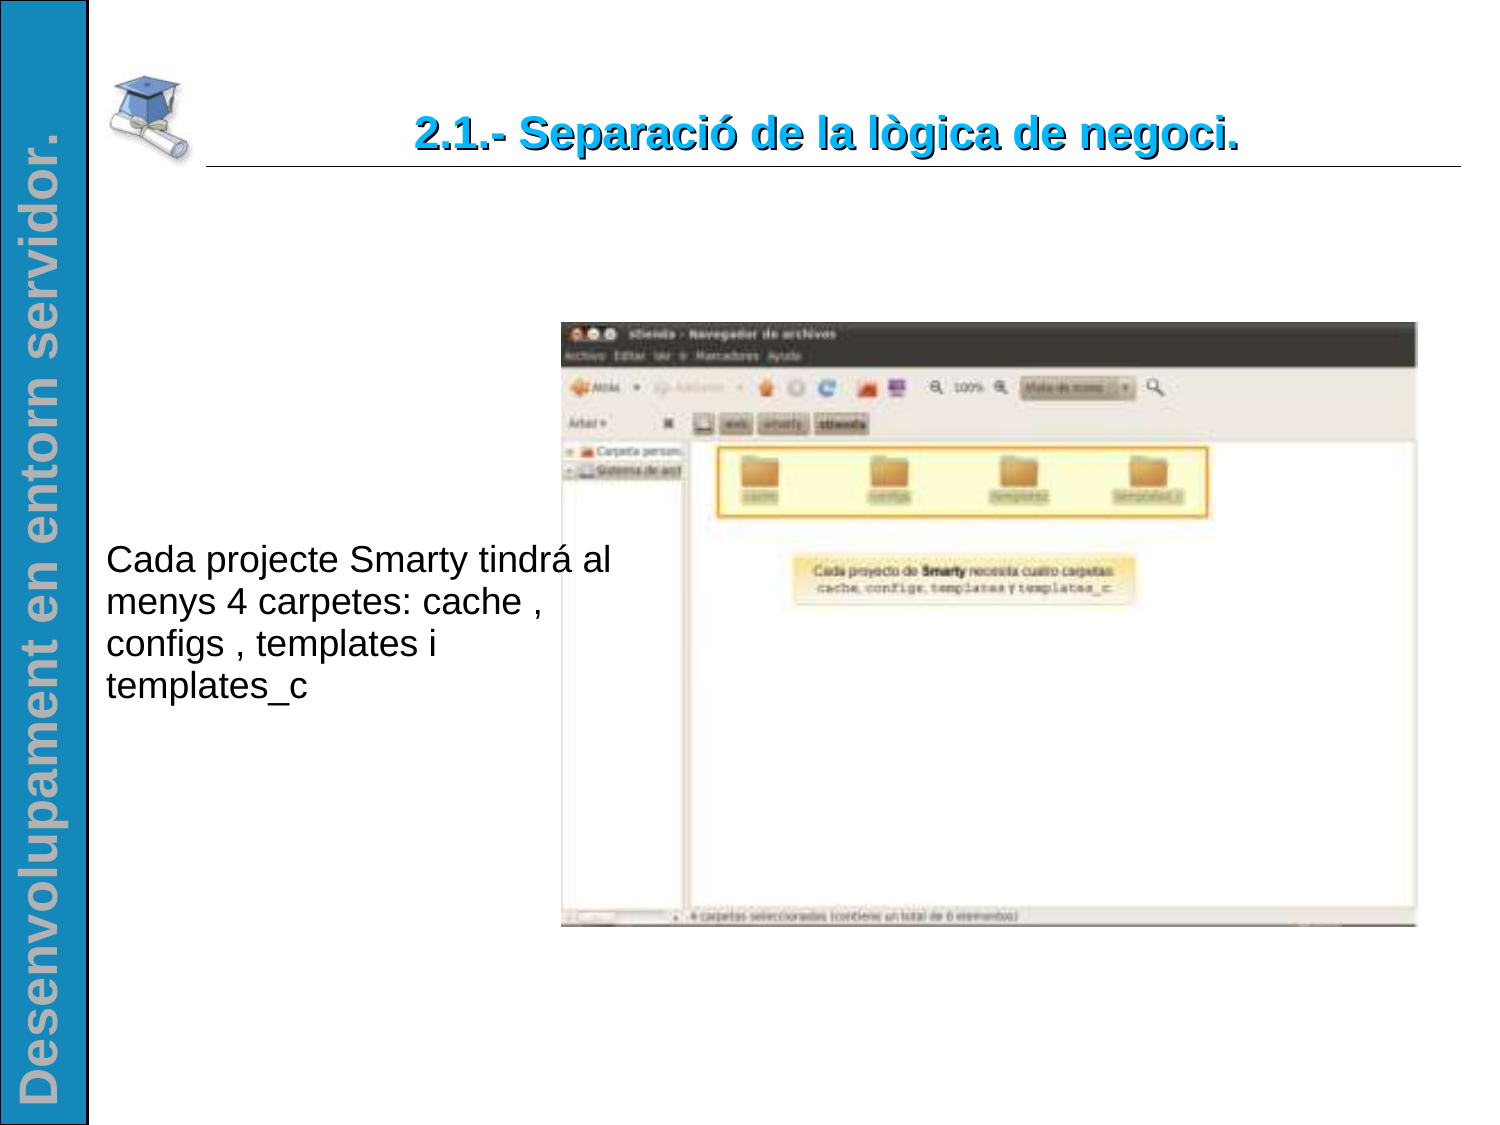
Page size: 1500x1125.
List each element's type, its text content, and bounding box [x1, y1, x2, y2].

picture [561, 322, 1418, 927]
picture [93, 61, 206, 174]
text_box Cada projecte Smarty tindrá al menys 4 carpetes: cache , configs , templates i templates_c [91, 531, 650, 715]
title 2.1.- Separació de la lògica de negoci. [206, 88, 1447, 178]
